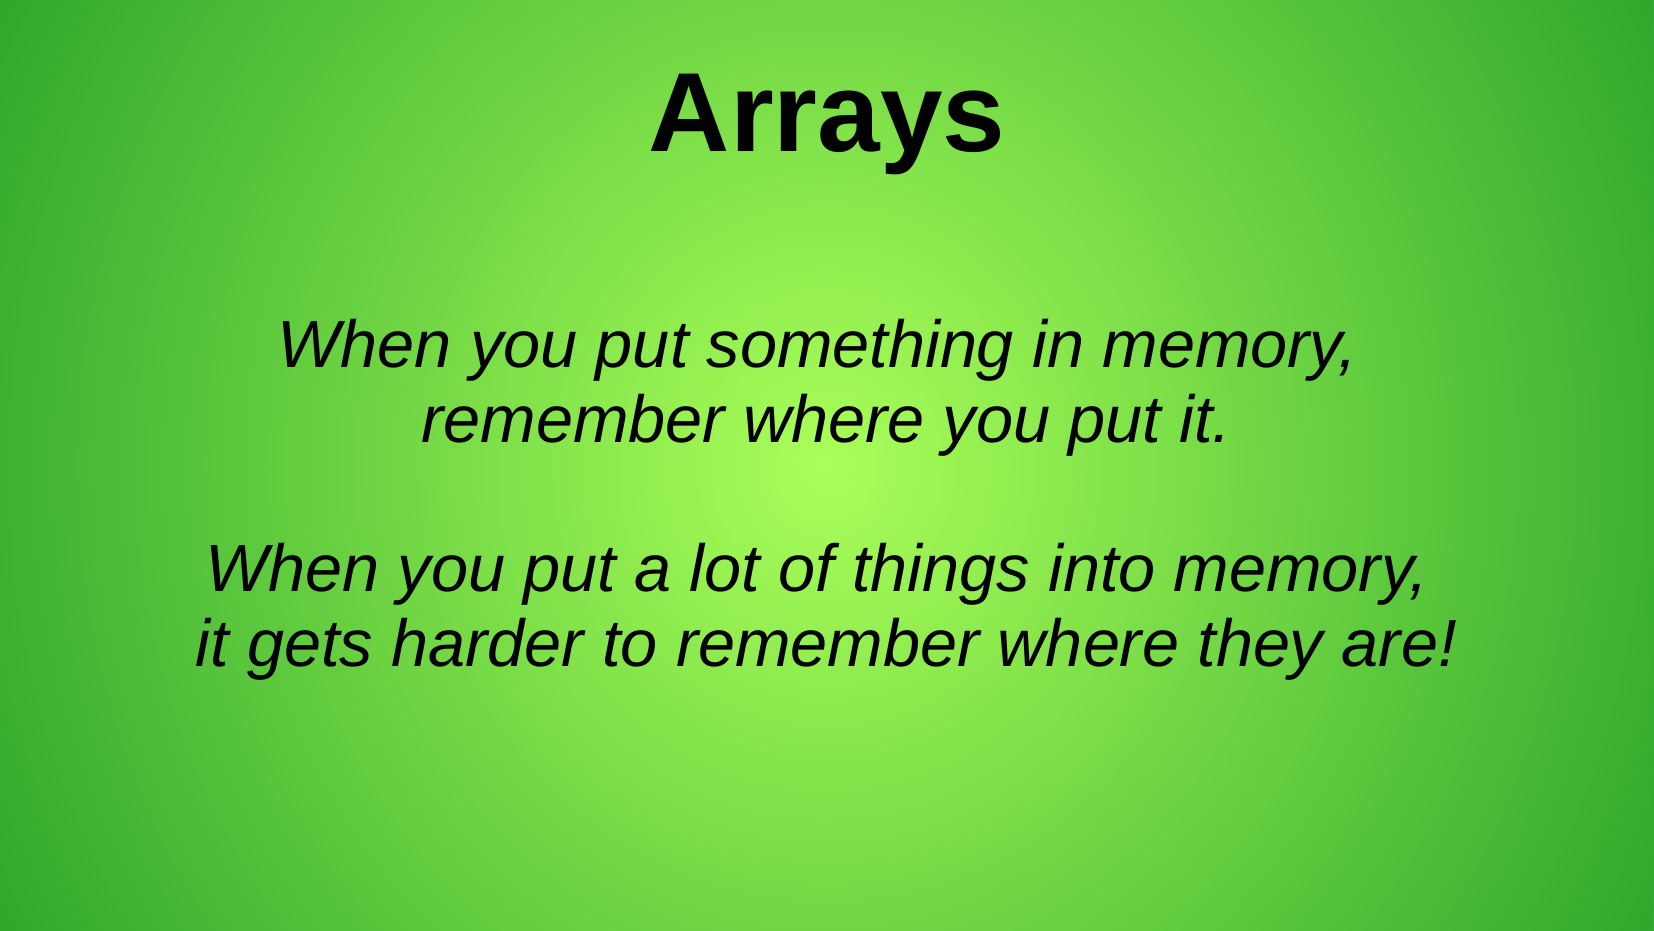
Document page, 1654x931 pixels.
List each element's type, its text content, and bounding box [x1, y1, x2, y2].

title Arrays [82, 35, 1571, 189]
subtitle When you put something in memory, remember where you put it. When you put a lot of things into memory, it gets harder to remember where they are! [82, 224, 1571, 764]
